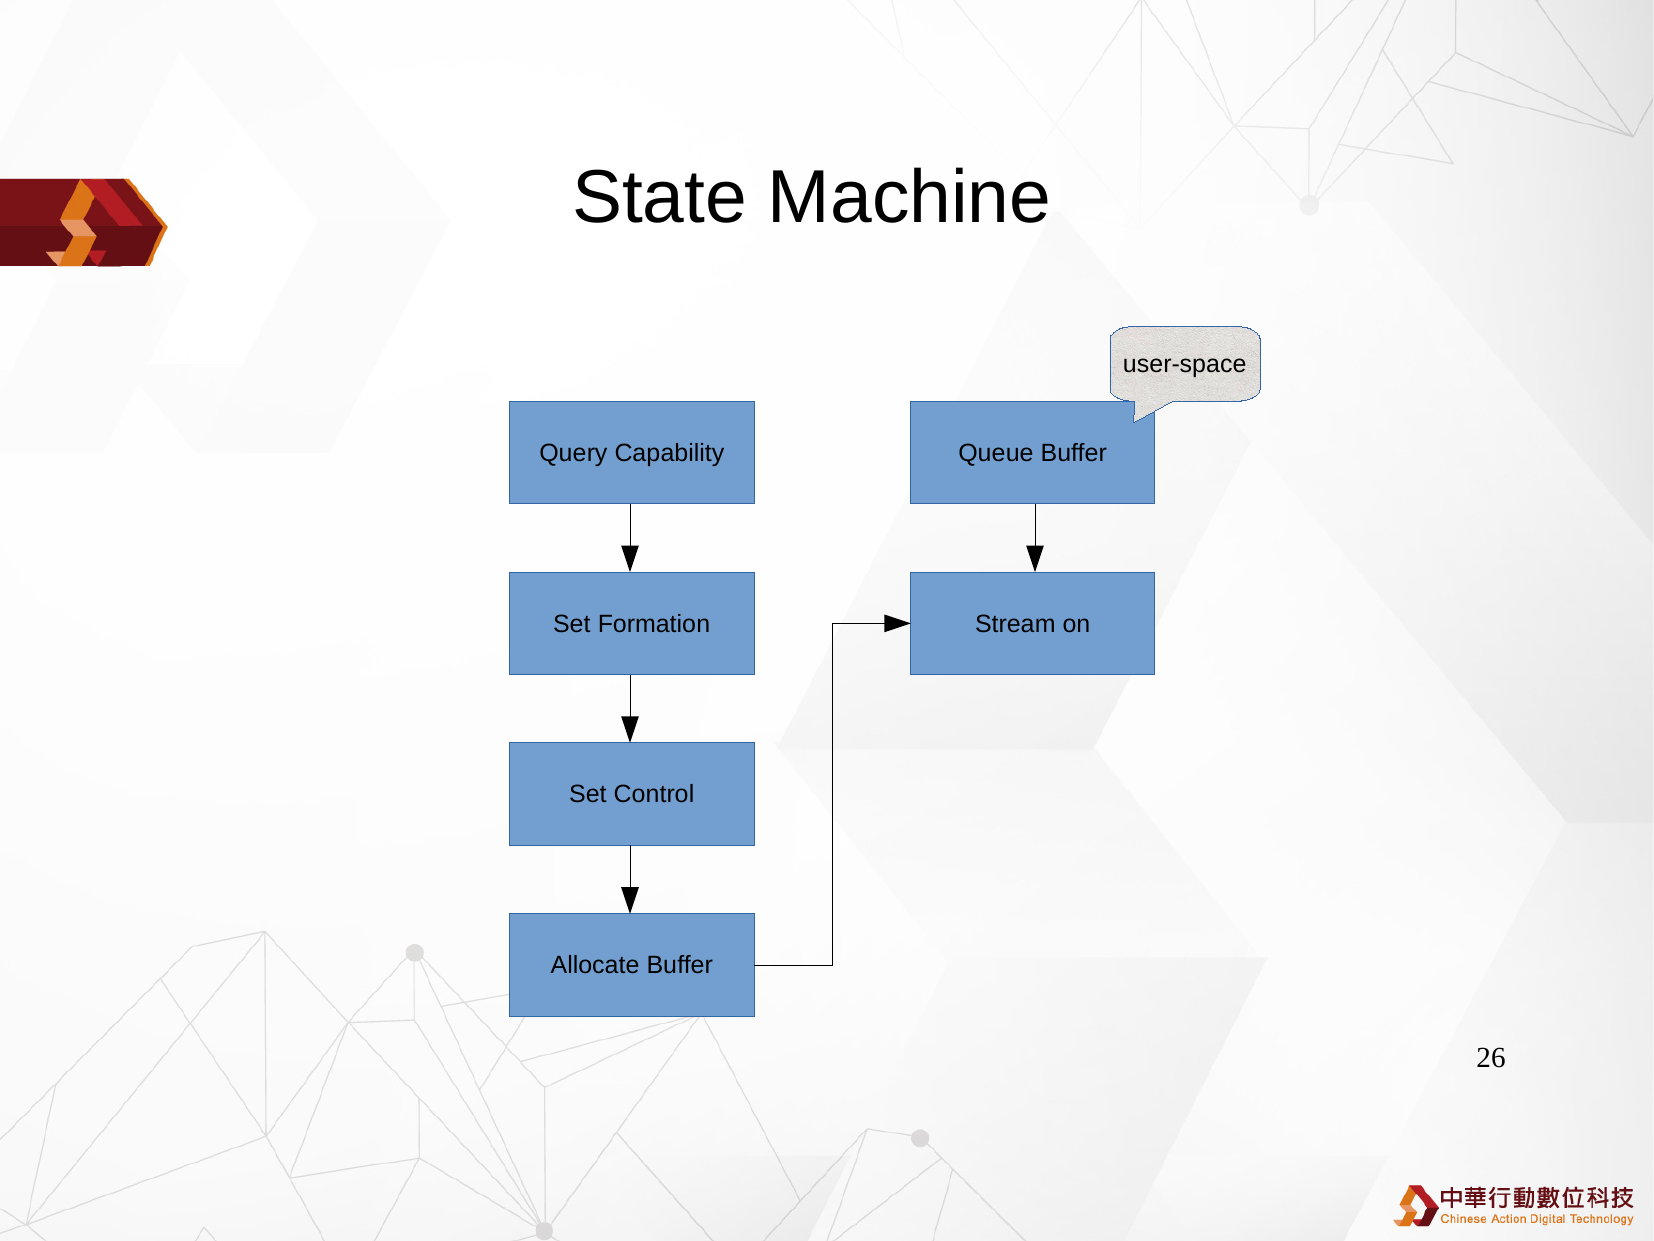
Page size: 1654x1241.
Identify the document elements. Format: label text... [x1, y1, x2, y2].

text_box Queue Buffer [910, 401, 1155, 504]
title State Machine [118, 112, 1506, 281]
text_box Query Capability [509, 401, 755, 504]
text_box Allocate Buffer [509, 913, 755, 1017]
text_box Set Formation [509, 572, 755, 675]
text_box Stream on [910, 572, 1155, 675]
picture [0, 0, 1654, 1241]
text_box Set Control [509, 742, 755, 846]
text_box user-space [1110, 326, 1261, 423]
